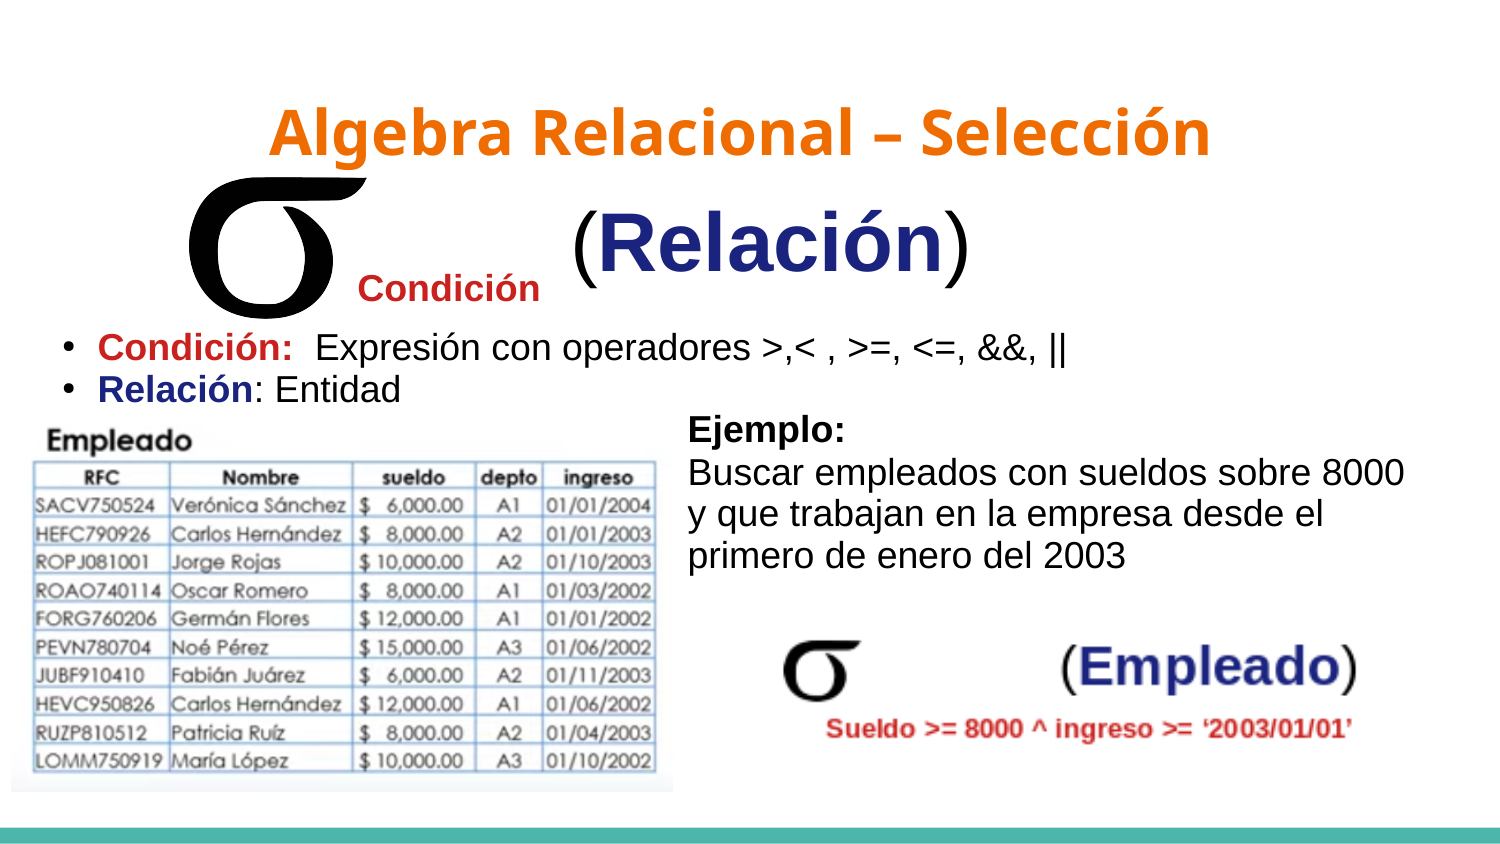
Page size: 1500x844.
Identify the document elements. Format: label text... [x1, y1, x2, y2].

title Algebra Relacional – Selección [51, 73, 1449, 190]
text_box (Relación) [555, 189, 993, 297]
picture [11, 422, 673, 792]
picture [742, 605, 1394, 768]
text_box Ejemplo: Buscar empleados con sueldos sobre 8000 y que trabajan en la empresa desde el primero de enero del 2003 [672, 401, 1441, 585]
text_box Condición [342, 259, 567, 317]
picture [189, 177, 367, 318]
text_box Condición: Expresión con operadores >,< , >=, <=, &&, || Relación: Entidad [47, 318, 1193, 418]
